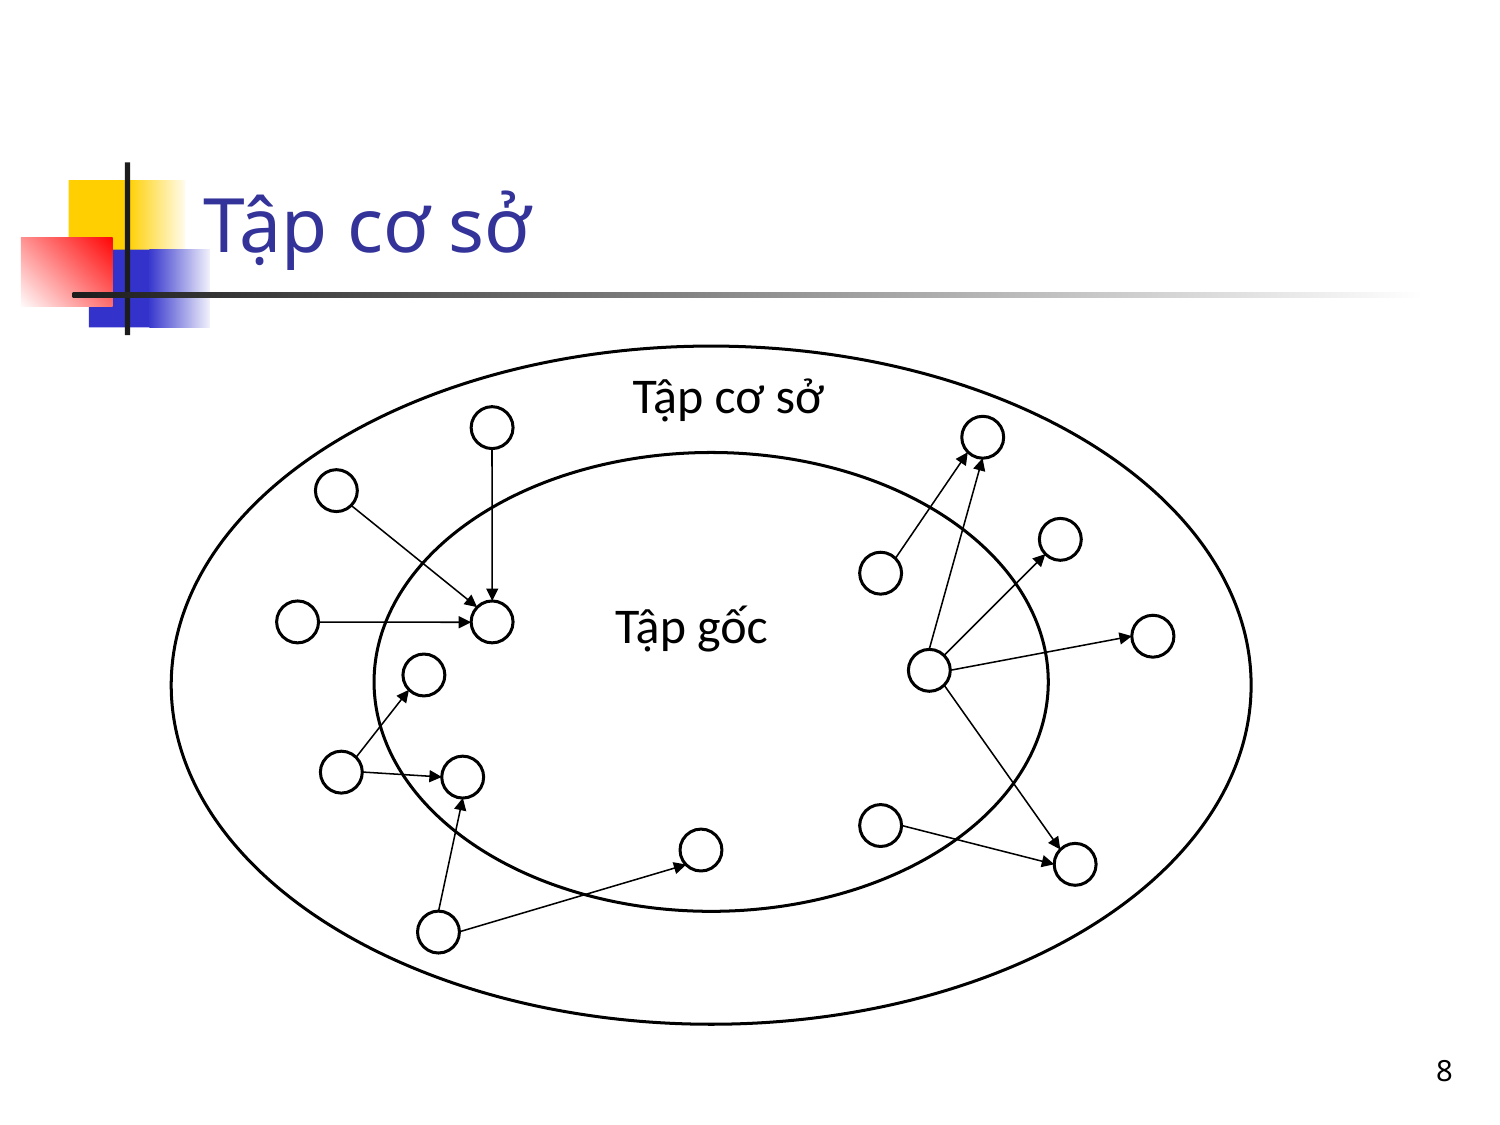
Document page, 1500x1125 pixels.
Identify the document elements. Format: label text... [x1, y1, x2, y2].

text_box Tập cơ sở [618, 356, 837, 431]
slide_number <number> [1155, 1024, 1468, 1100]
title Tập cơ sở [188, 35, 1468, 275]
text_box Tập gốc [600, 586, 797, 662]
text_box [171, 346, 1252, 1025]
